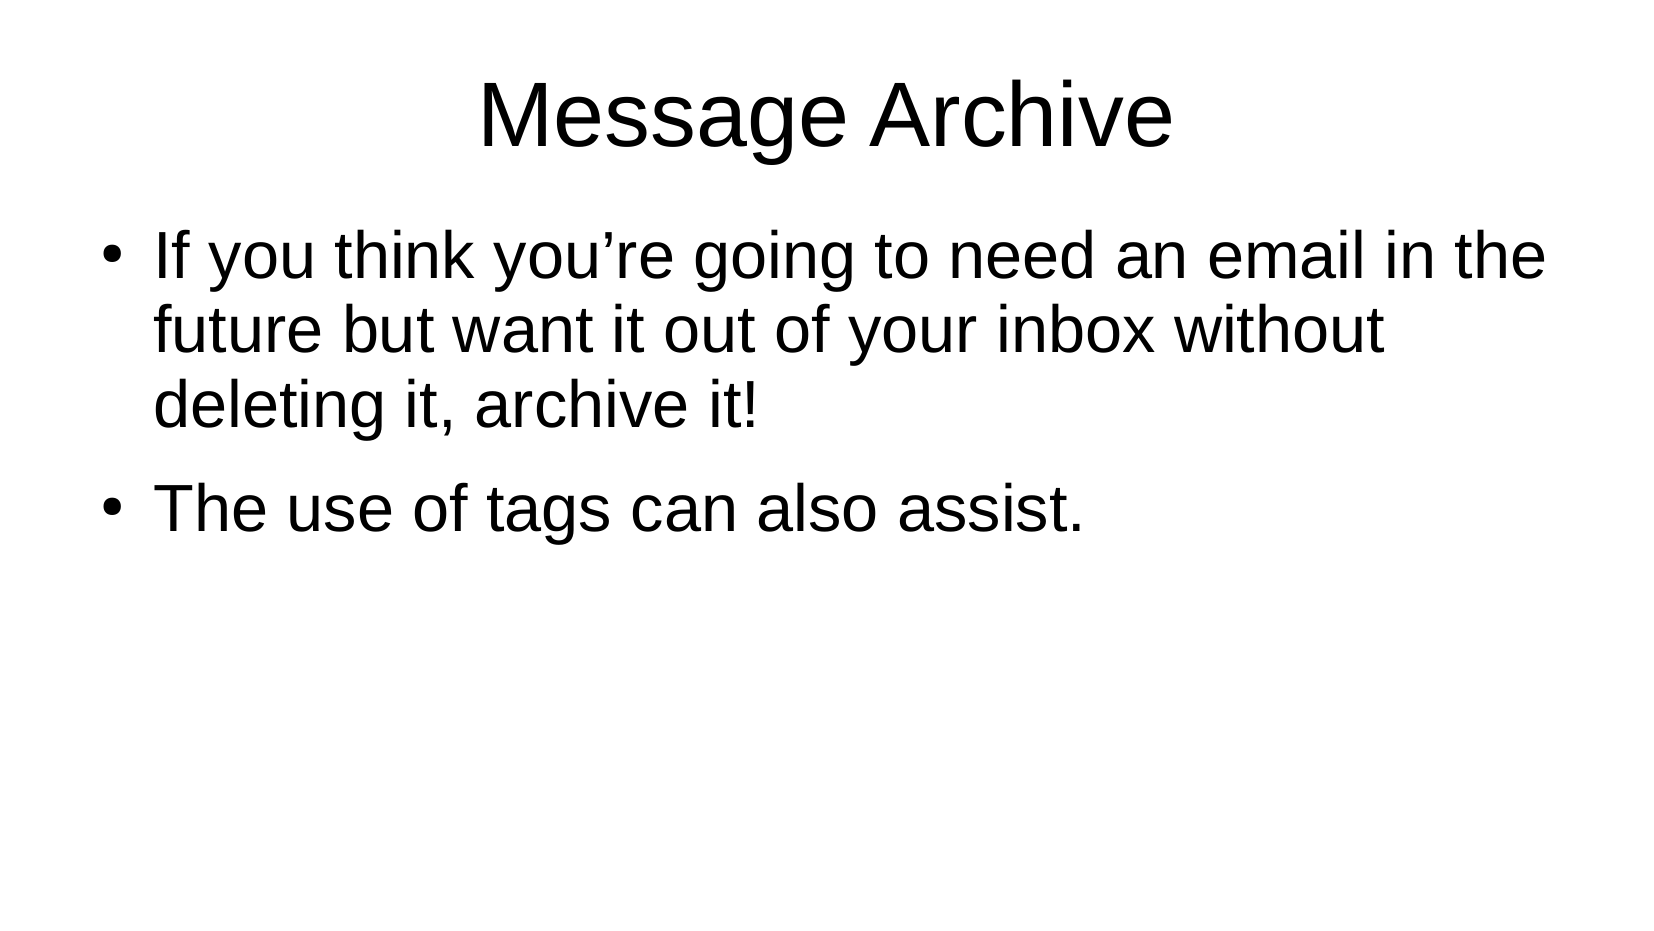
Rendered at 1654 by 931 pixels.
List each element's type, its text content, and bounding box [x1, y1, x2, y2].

list If you think you’re going to need an email in the future but want it out of your inbox without deleting it, archive it! The use of tags can also assist. [82, 217, 1571, 758]
title Message Archive [82, 37, 1571, 193]
